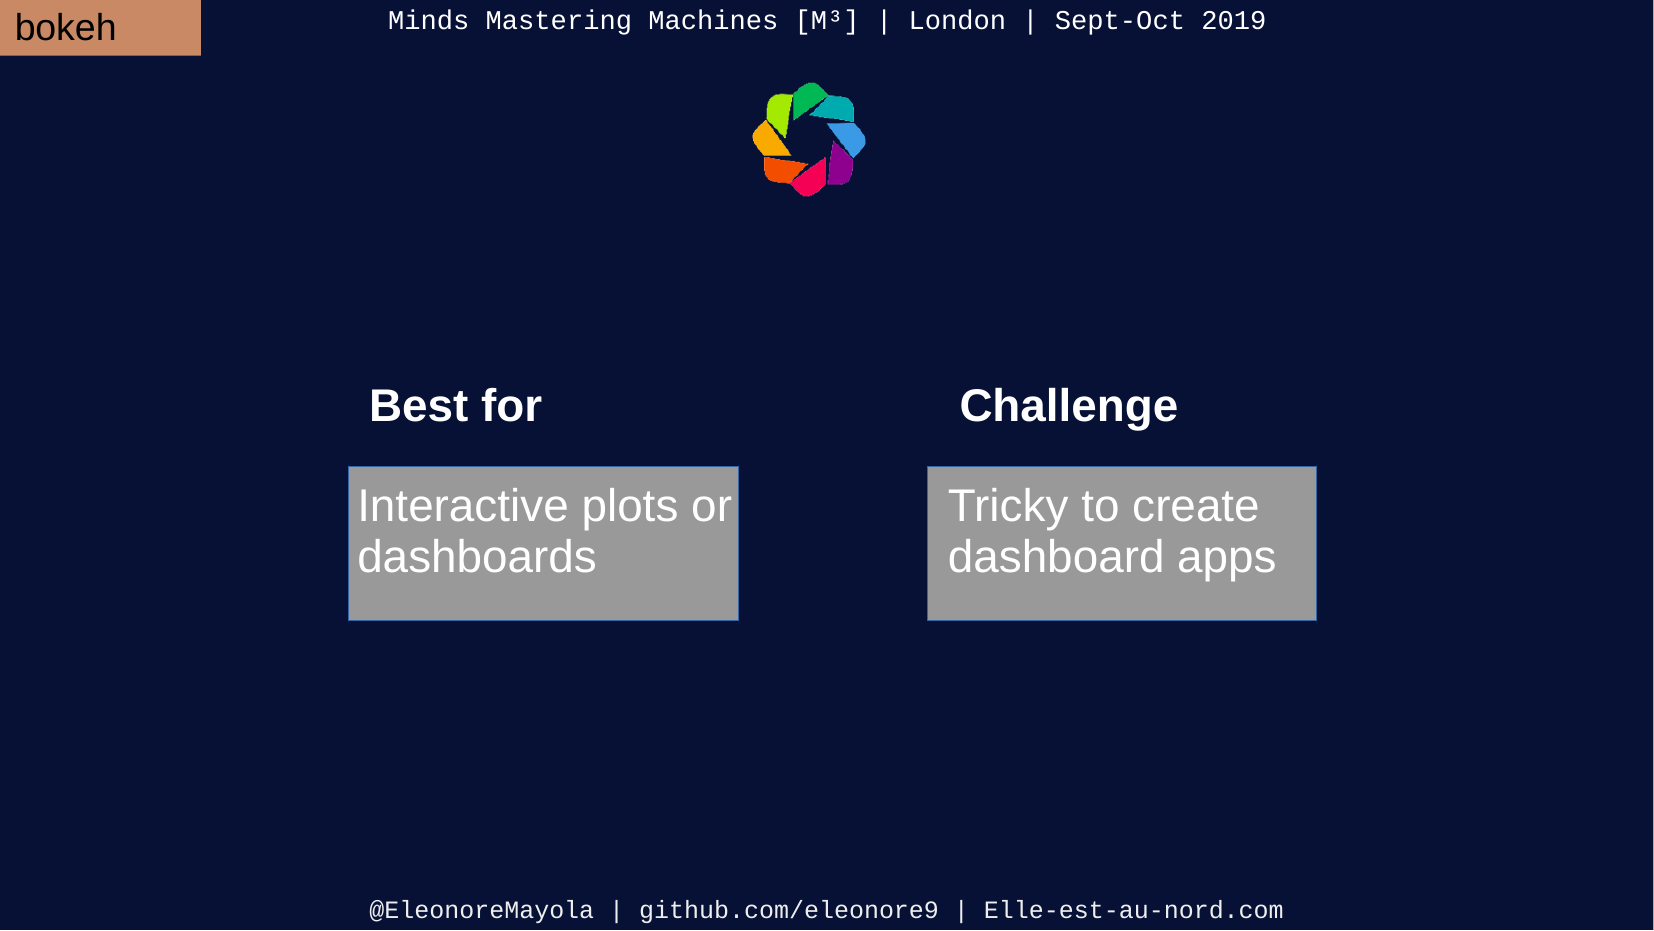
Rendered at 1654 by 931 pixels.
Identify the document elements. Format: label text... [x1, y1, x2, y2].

picture [732, 76, 891, 207]
text_box @EleonoreMayola | github.com/eleonore9 | Elle-est-au-nord.com [295, 862, 1359, 931]
text_box Minds Mastering Machines [M³] | London | Sept-Oct 2019 [265, 0, 1388, 60]
text_box [927, 466, 1317, 621]
text_box bokeh [0, 0, 201, 56]
text_box [348, 466, 739, 472]
text_box Tricky to create dashboard apps [933, 472, 1359, 615]
text_box Best for [354, 372, 709, 439]
text_box Interactive plots or dashboards [342, 472, 780, 642]
text_box Challenge [944, 372, 1300, 439]
